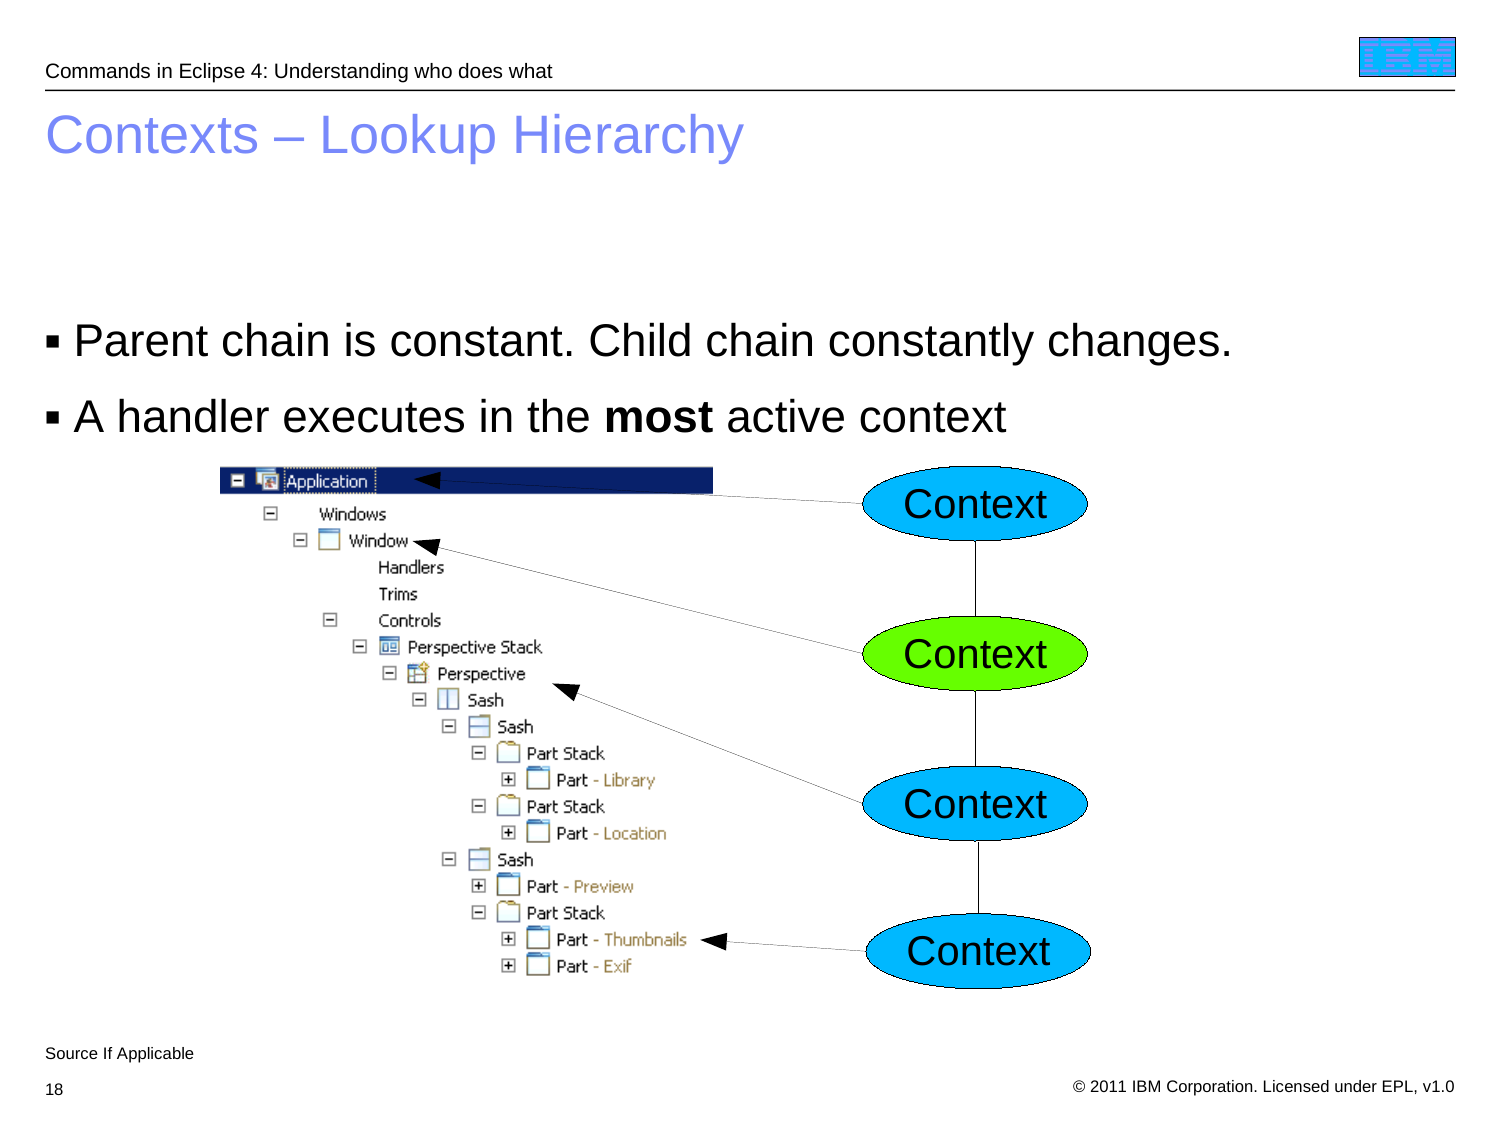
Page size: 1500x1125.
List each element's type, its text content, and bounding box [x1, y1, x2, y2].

list Parent chain is constant. Child chain constantly changes. A handler executes in the most active context [30, 307, 1456, 1058]
text_box Context [862, 466, 1088, 542]
text_box Context [865, 913, 1091, 989]
title Contexts – Lookup Hierarchy [30, 97, 1456, 218]
text_box Source If Applicable [30, 1021, 1441, 1072]
text_box Context [862, 616, 1088, 692]
text_box Context [862, 766, 1088, 842]
text_box Commands in Eclipse 4: Understanding who does what [30, 37, 1306, 83]
picture [220, 466, 713, 990]
